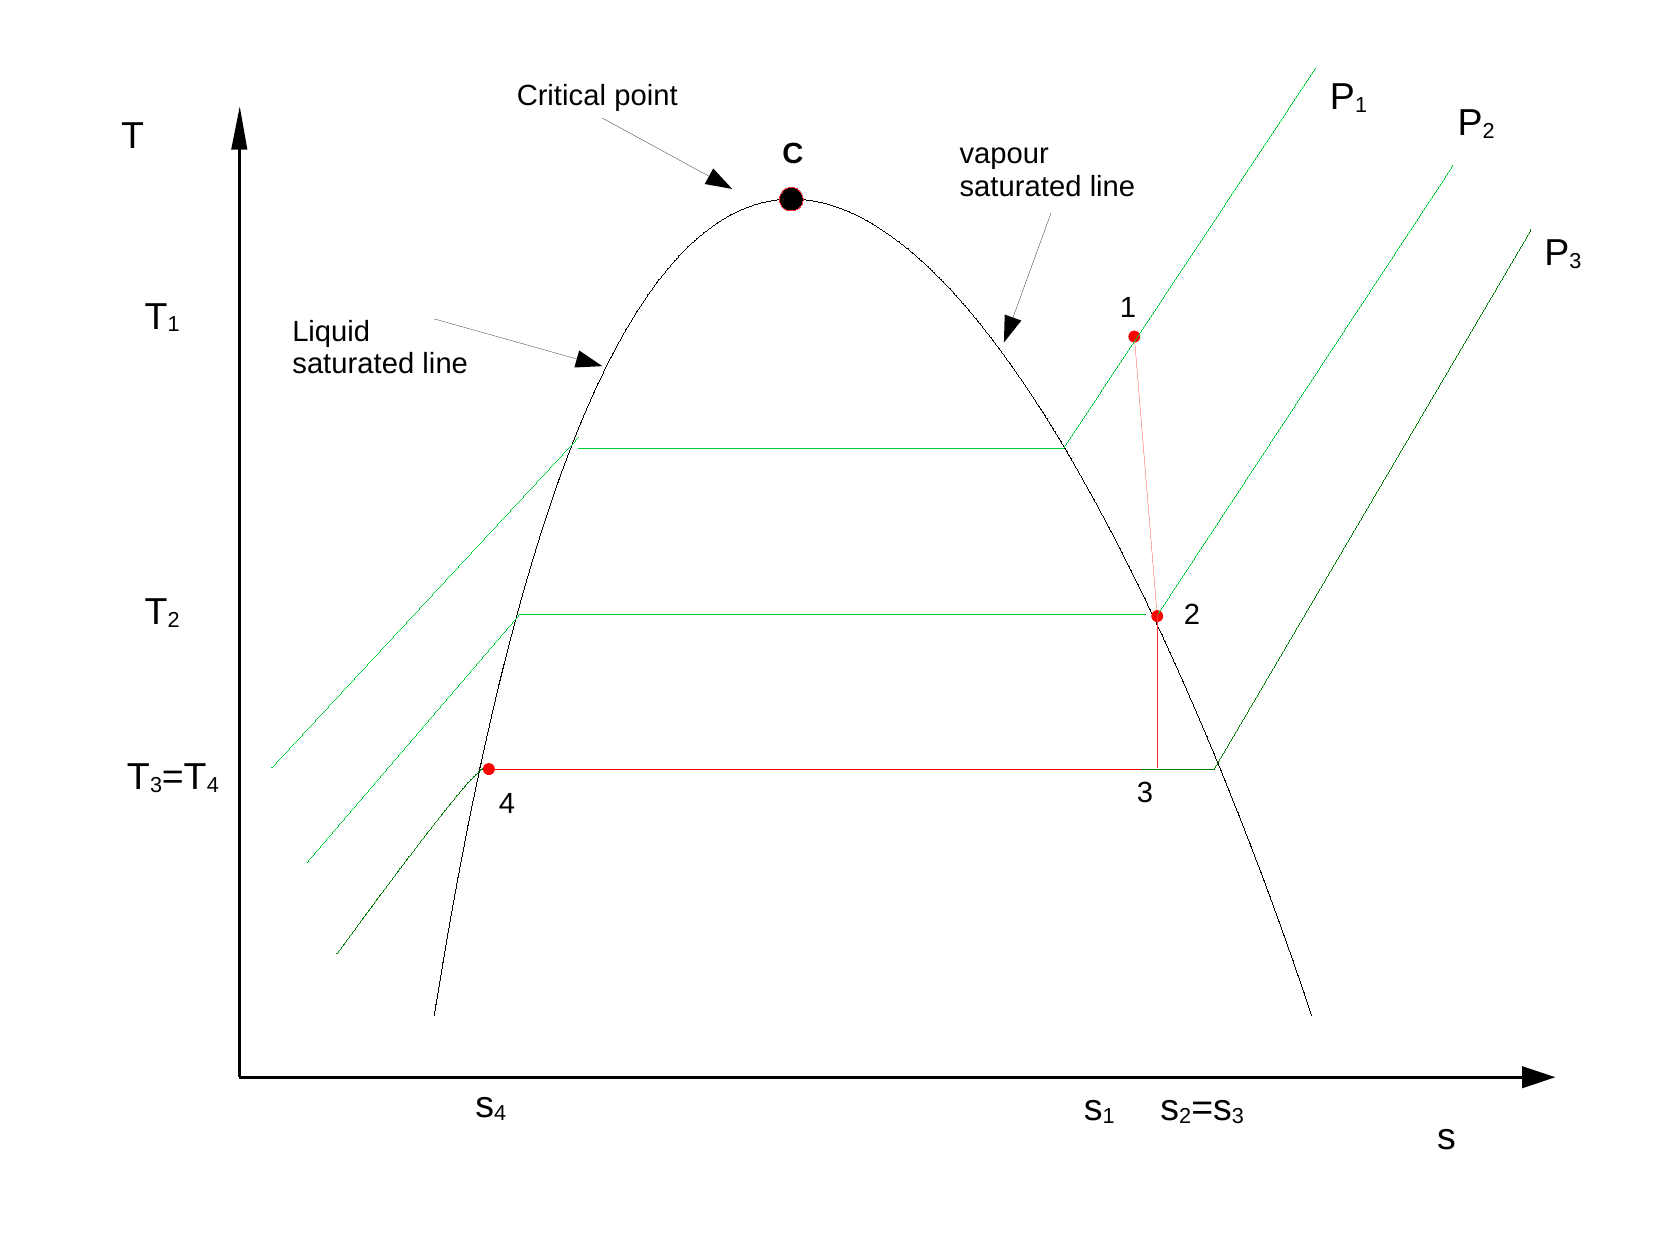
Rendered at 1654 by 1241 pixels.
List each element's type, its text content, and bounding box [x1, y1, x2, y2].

text_box T2 [129, 583, 223, 674]
text_box s [1422, 1107, 1523, 1183]
text_box 4 [484, 779, 560, 842]
text_box 1 [1105, 283, 1170, 346]
text_box Critical point [502, 71, 709, 142]
text_box s2=s3 [1145, 1079, 1259, 1149]
text_box C [767, 129, 843, 193]
text_box P3 [1529, 224, 1623, 315]
text_box P2 [1442, 94, 1536, 185]
text_box P1 [1315, 68, 1394, 138]
text_box Liquid saturated line [277, 307, 485, 421]
text_box 2 [1169, 590, 1223, 653]
text_box vapour saturated line [944, 129, 1152, 244]
text_box T3=T4 [112, 748, 234, 839]
text_box T1 [129, 287, 223, 378]
text_box [779, 187, 804, 211]
text_box 3 [1122, 769, 1195, 832]
text_box s4 [460, 1076, 532, 1146]
text_box T [106, 106, 215, 181]
text_box s1 [1068, 1079, 1140, 1149]
